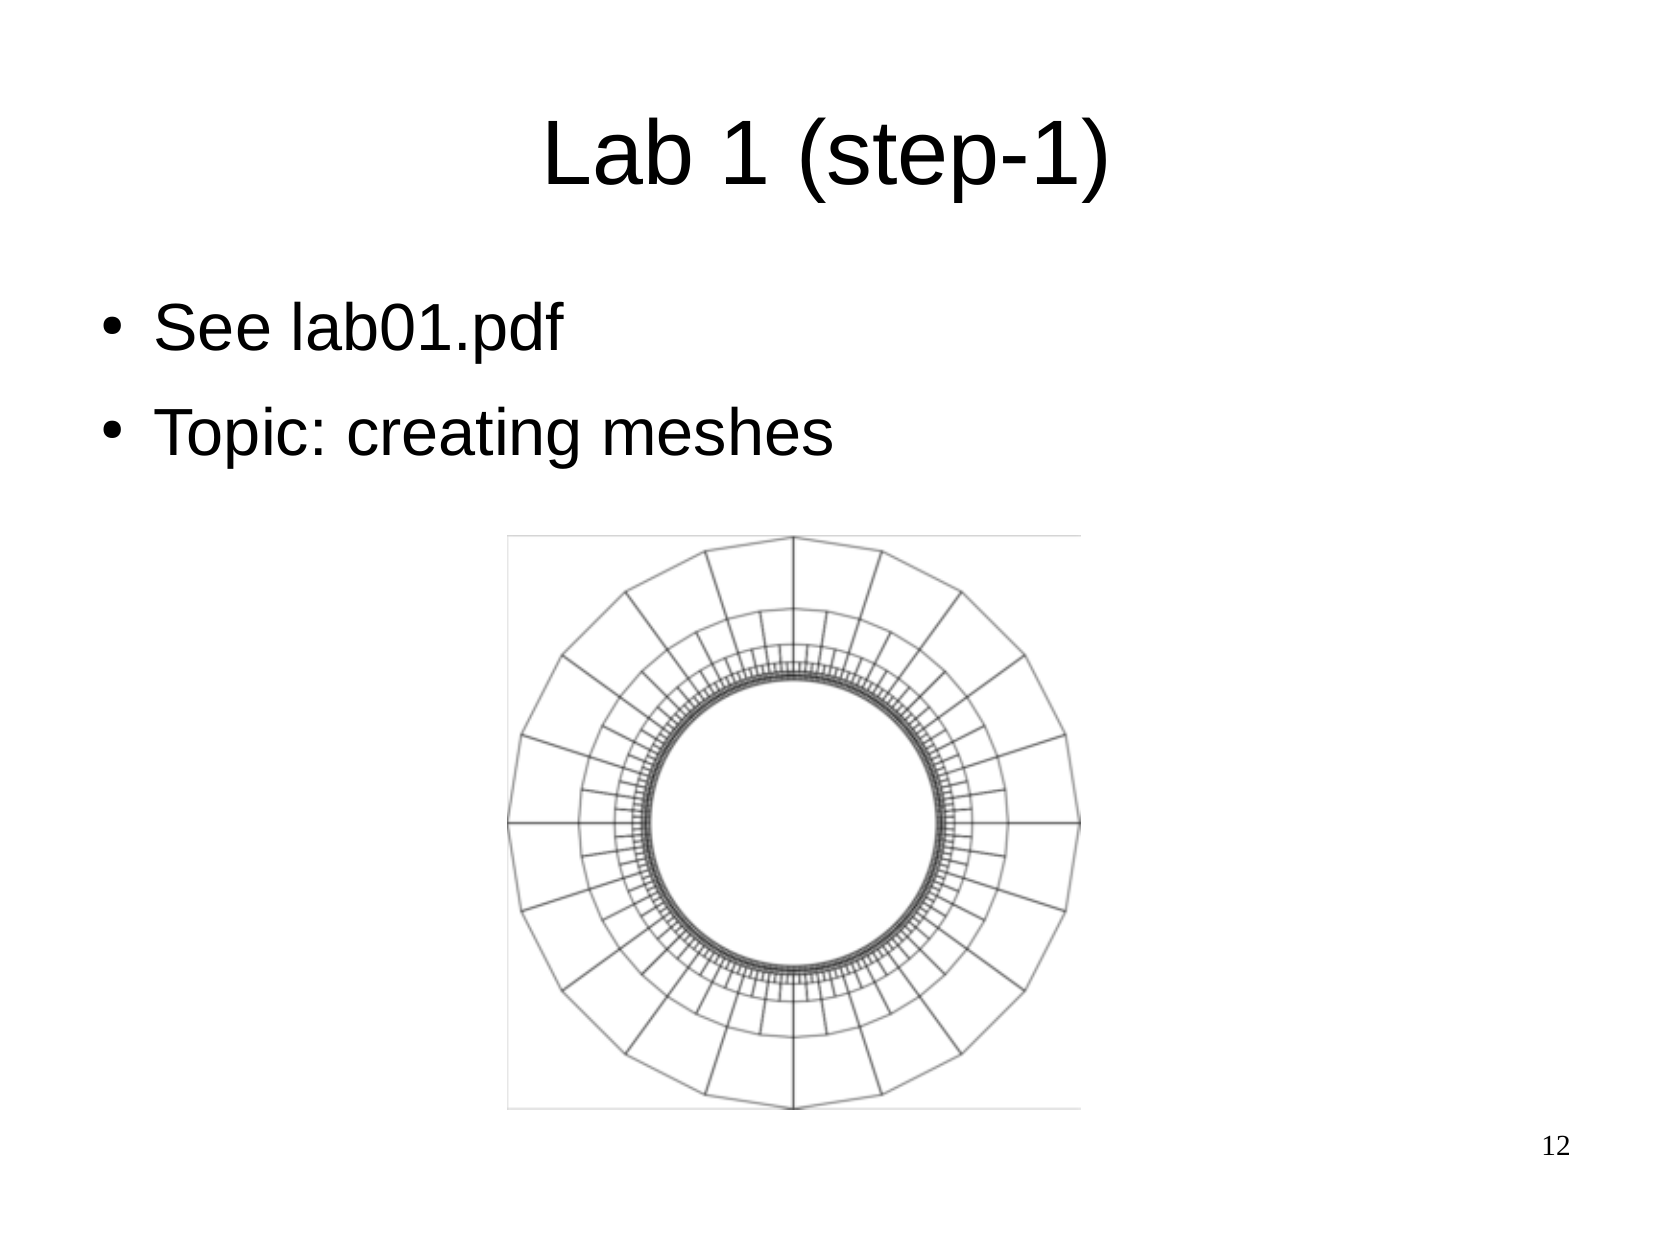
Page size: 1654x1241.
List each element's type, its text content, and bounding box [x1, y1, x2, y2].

list See lab01.pdf Topic: creating meshes [82, 290, 1538, 1010]
picture [507, 535, 1081, 1111]
title Lab 1 (step-1) [82, 49, 1571, 257]
